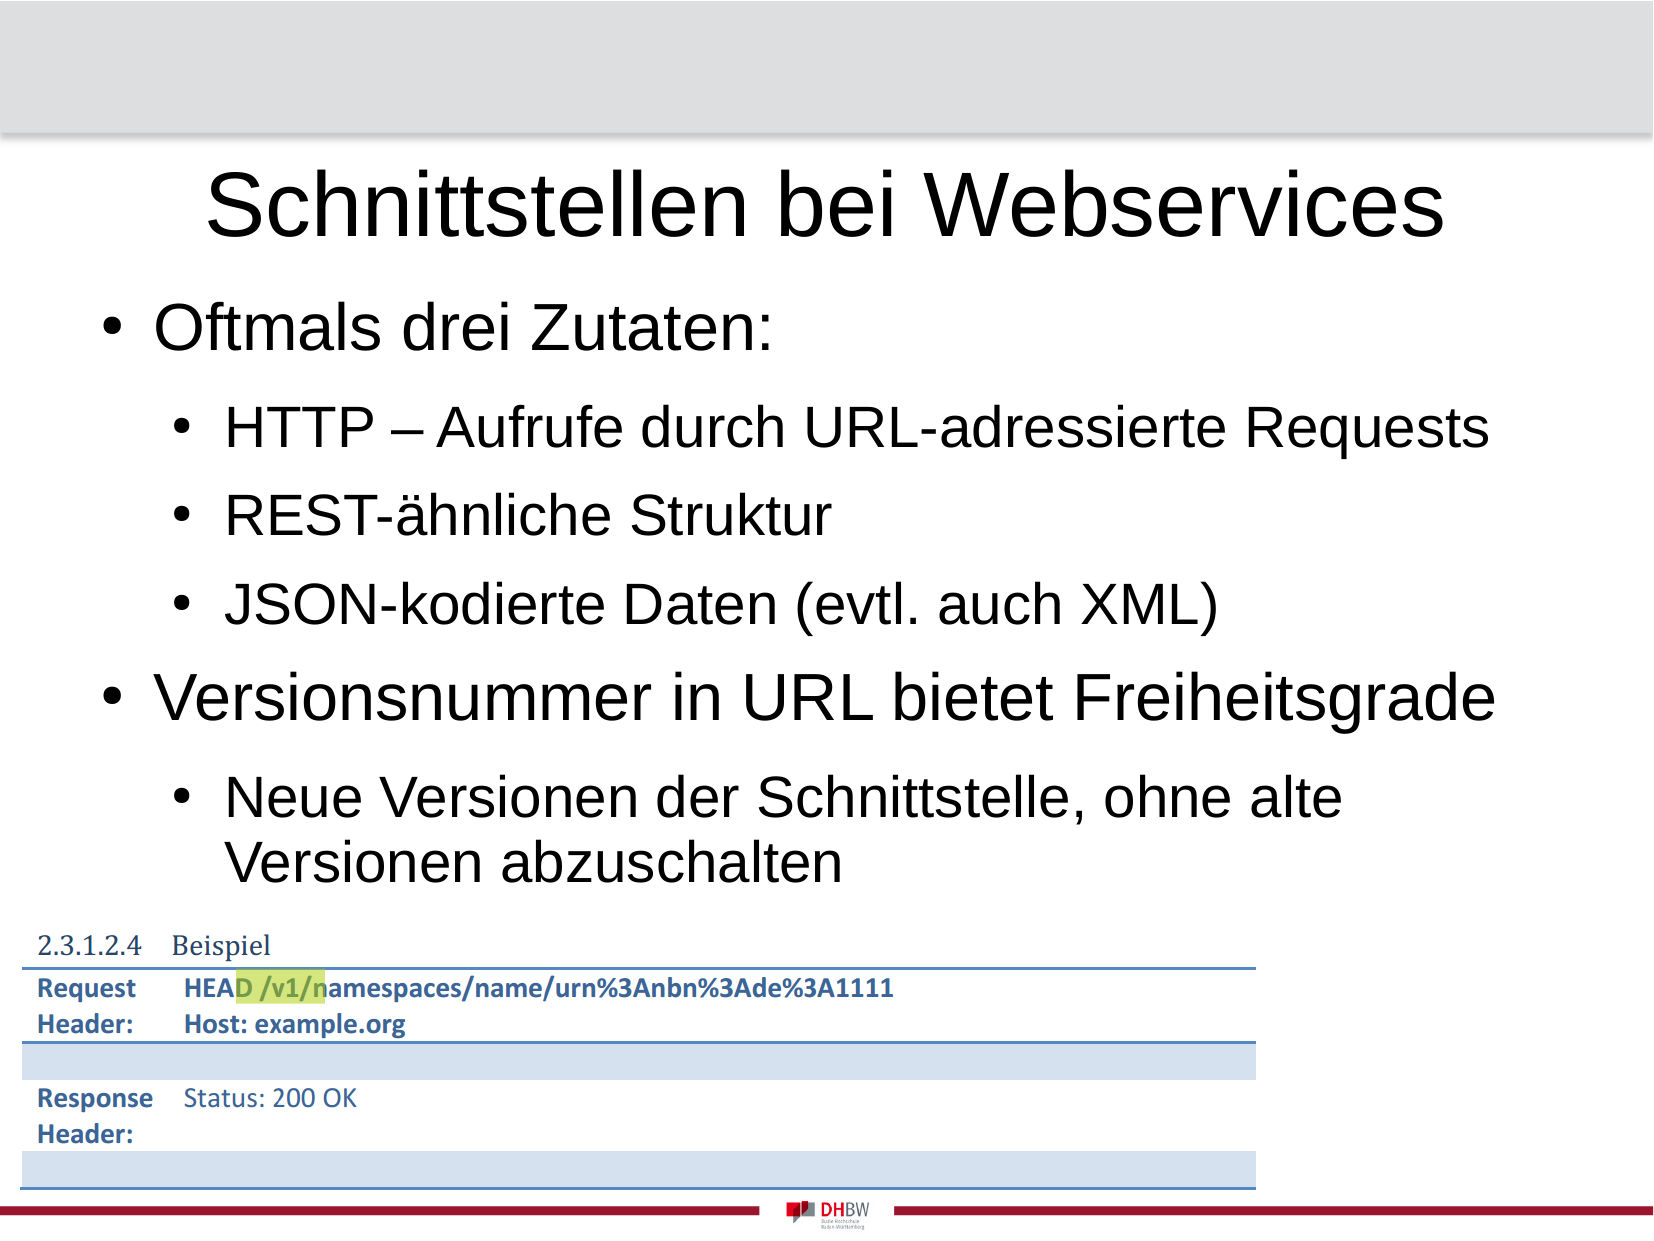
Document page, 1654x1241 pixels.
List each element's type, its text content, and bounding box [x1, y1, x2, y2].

text_box [236, 968, 325, 1004]
text_box [11, 253, 1341, 916]
title Schnittstellen bei Webservices [82, 147, 1571, 257]
picture [0, 1, 1654, 1237]
list Oftmals drei Zutaten: HTTP – Aufrufe durch URL-adressierte Requests REST-ähnliche Struktur JSON-kodierte Daten (evtl. auch XML) Versionsnummer in URL bietet Freiheitsgrade Neue Versionen der Schnittstelle, ohne alte Versionen abzuschalten [82, 290, 1571, 1010]
